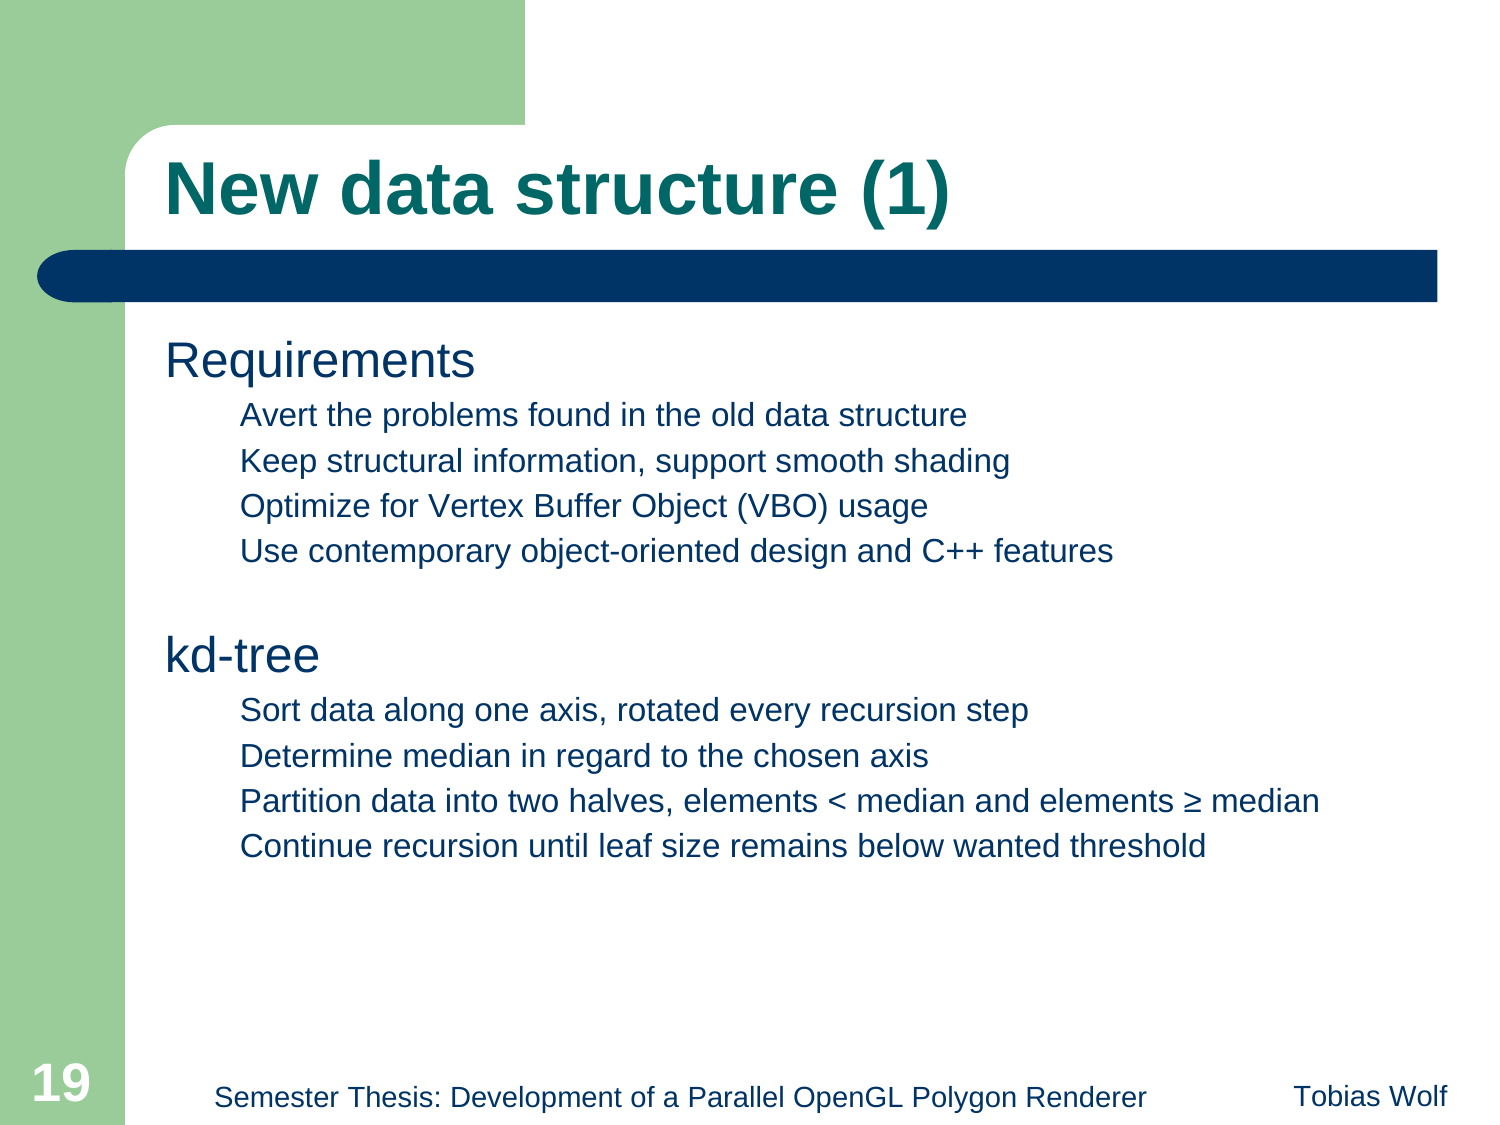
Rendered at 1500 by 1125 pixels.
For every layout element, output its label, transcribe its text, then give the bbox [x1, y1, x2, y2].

title New data structure (1) [149, 124, 1463, 238]
list Requirements Avert the problems found in the old data structure Keep structural information, support smooth shading Optimize for Vertex Buffer Object (VBO) usage Use contemporary object-oriented design and C++ features kd-tree Sort data along one axis, rotated every recursion step Determine median in regard to the chosen axis Partition data into two halves, elements < median and elements ≥ median Continue recursion until leaf size remains below wanted threshold [149, 324, 1463, 1001]
